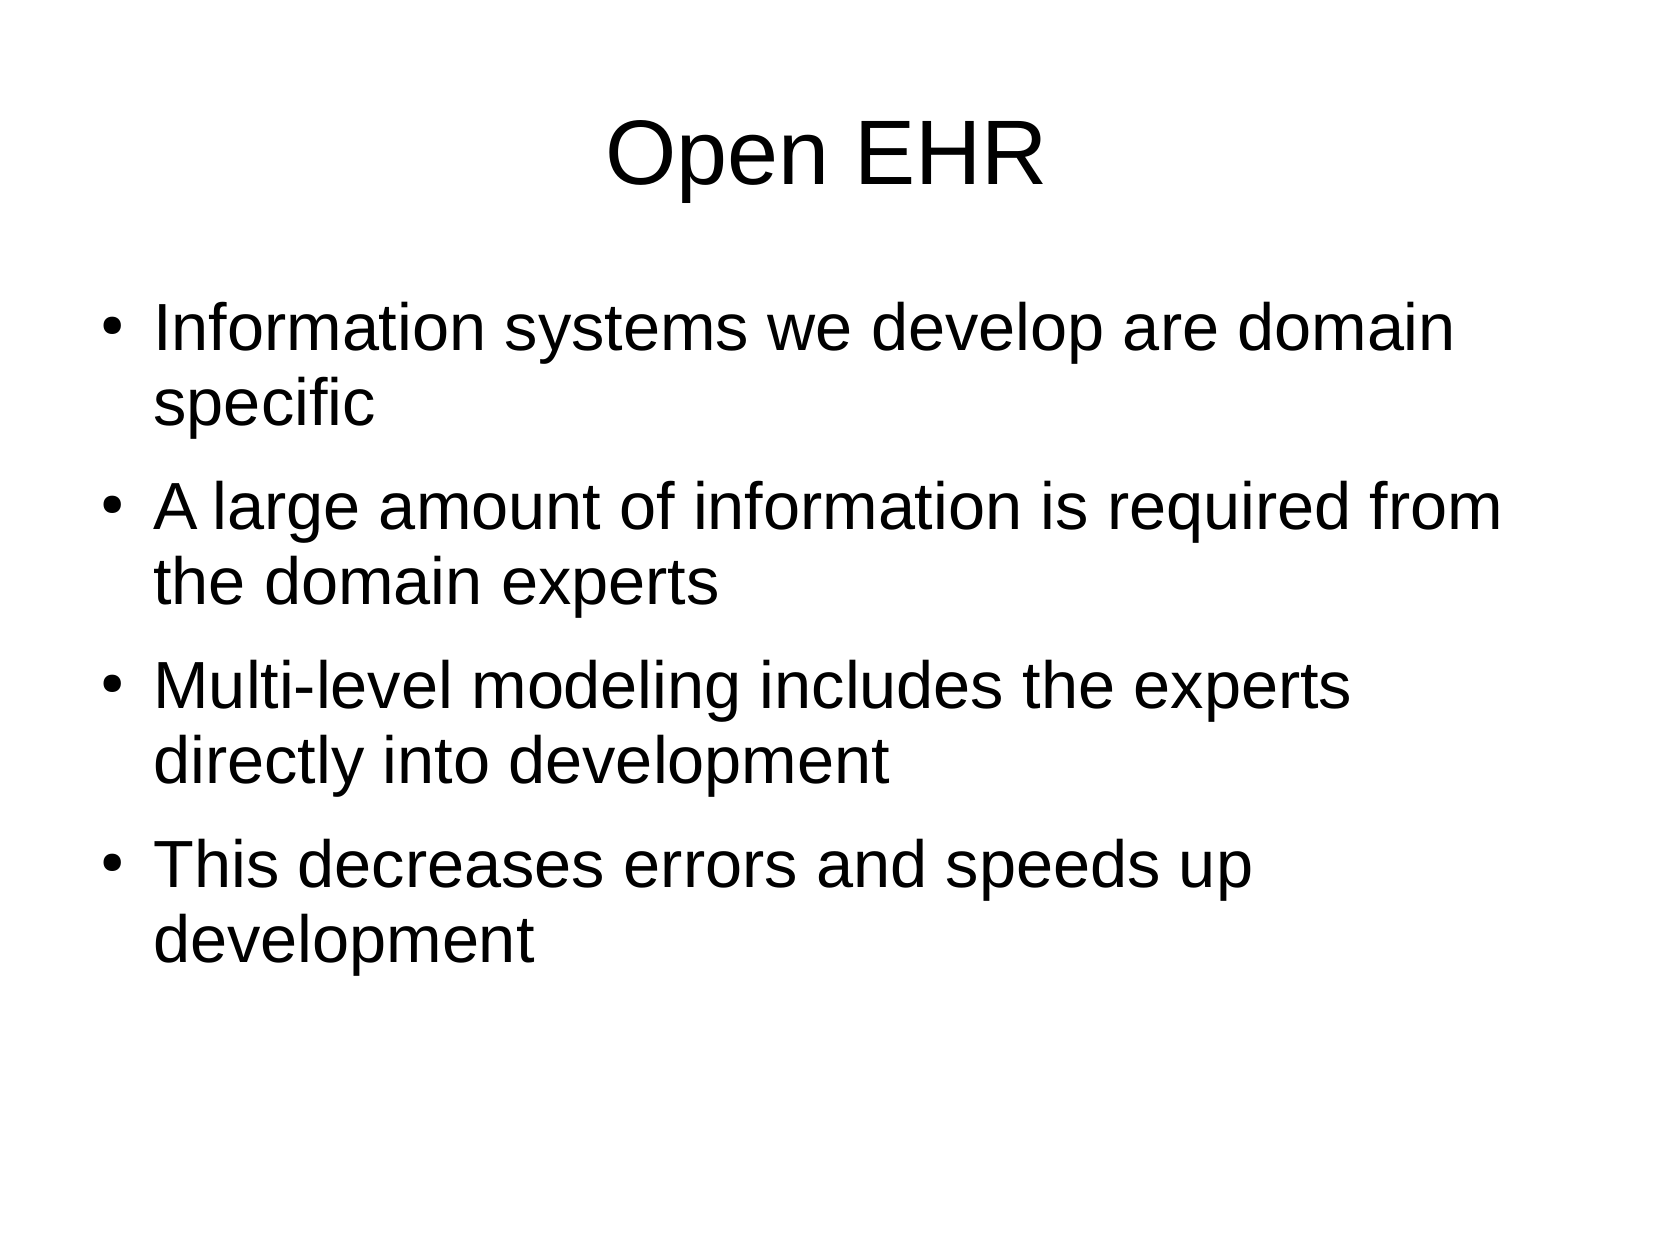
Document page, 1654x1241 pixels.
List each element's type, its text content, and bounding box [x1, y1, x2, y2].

title Open EHR [82, 49, 1571, 257]
list Information systems we develop are domain specific A large amount of information is required from the domain experts Multi-level modeling includes the experts directly into development This decreases errors and speeds up development [82, 290, 1571, 1109]
